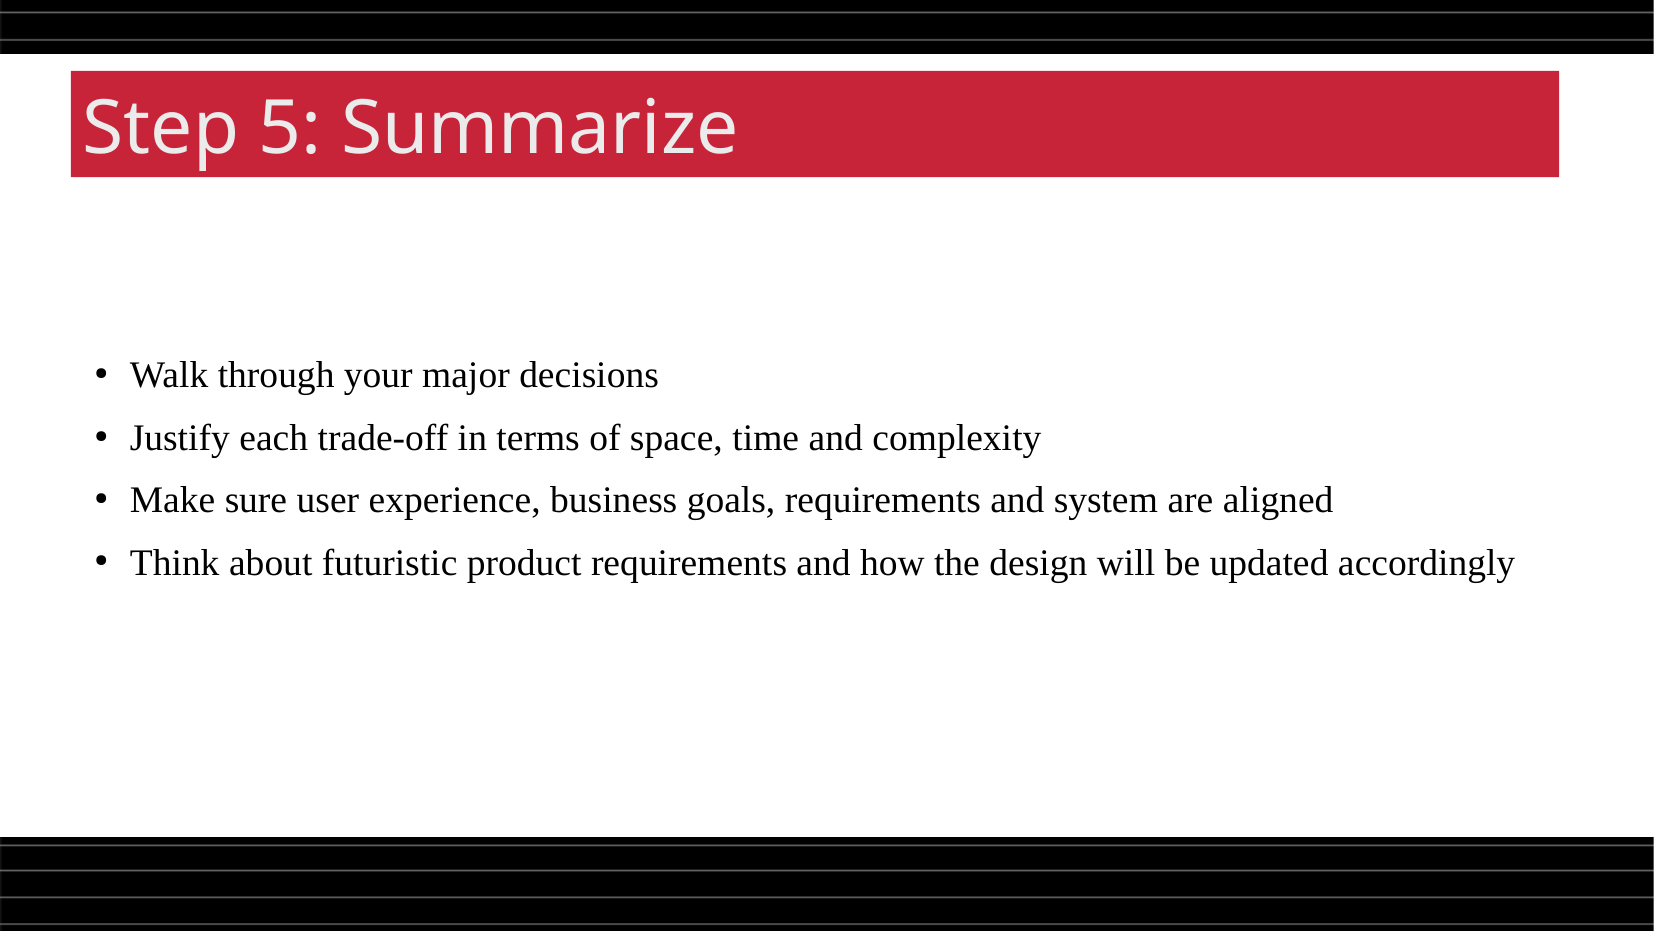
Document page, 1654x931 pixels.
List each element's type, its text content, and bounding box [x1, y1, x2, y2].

title Step 5: Summarize [70, 70, 1560, 178]
picture [0, 0, 1654, 54]
picture [0, 837, 1654, 931]
subtitle Walk through your major decisions Justify each trade-off in terms of space, time and complexity Make sure user experience, business goals, requirements and system are aligned Think about futuristic product requirements and how the design will be updated accordingly [94, 354, 1524, 697]
